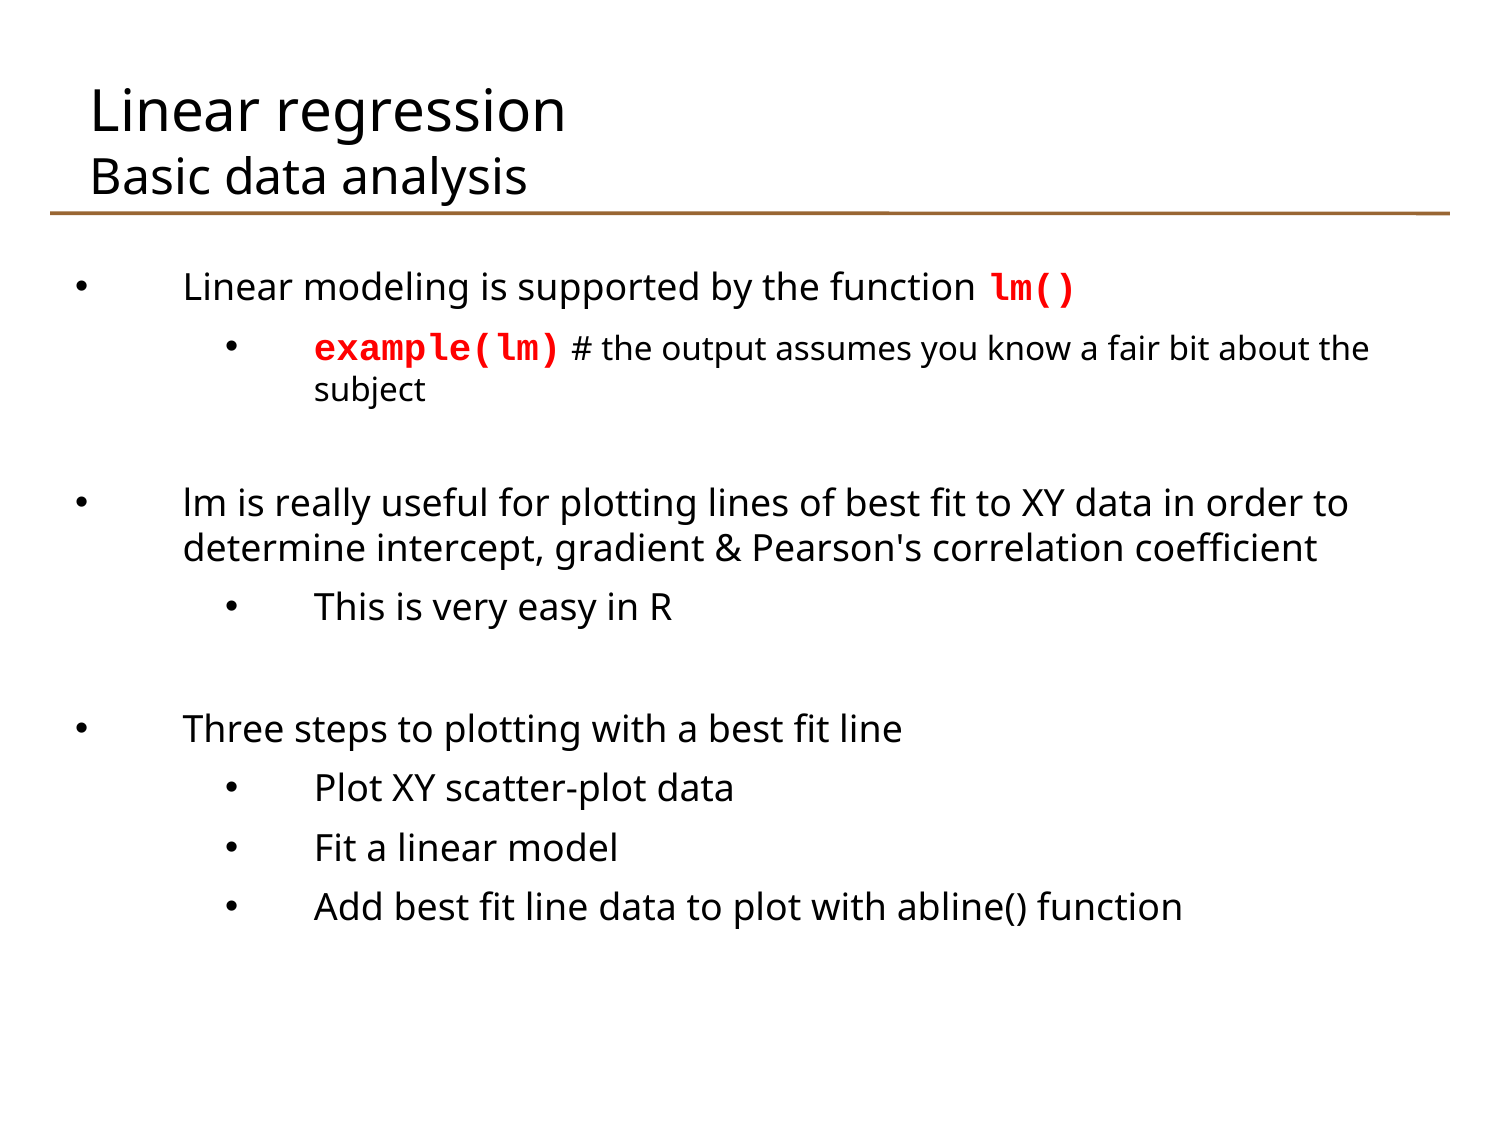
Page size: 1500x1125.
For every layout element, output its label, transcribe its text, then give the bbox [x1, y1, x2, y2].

text_box Linear regression Basic data analysis [75, 44, 1425, 233]
text_box Linear modeling is supported by the function lm() example(lm) # the output assumes you know a fair bit about the subject lm is really useful for plotting lines of best fit to XY data in order to determine intercept, gradient & Pearson's correlation coefficient This is very easy in R Three steps to plotting with a best fit line Plot XY scatter-plot data Fit a linear model Add best fit line data to plot with abline() function [75, 263, 1425, 1006]
